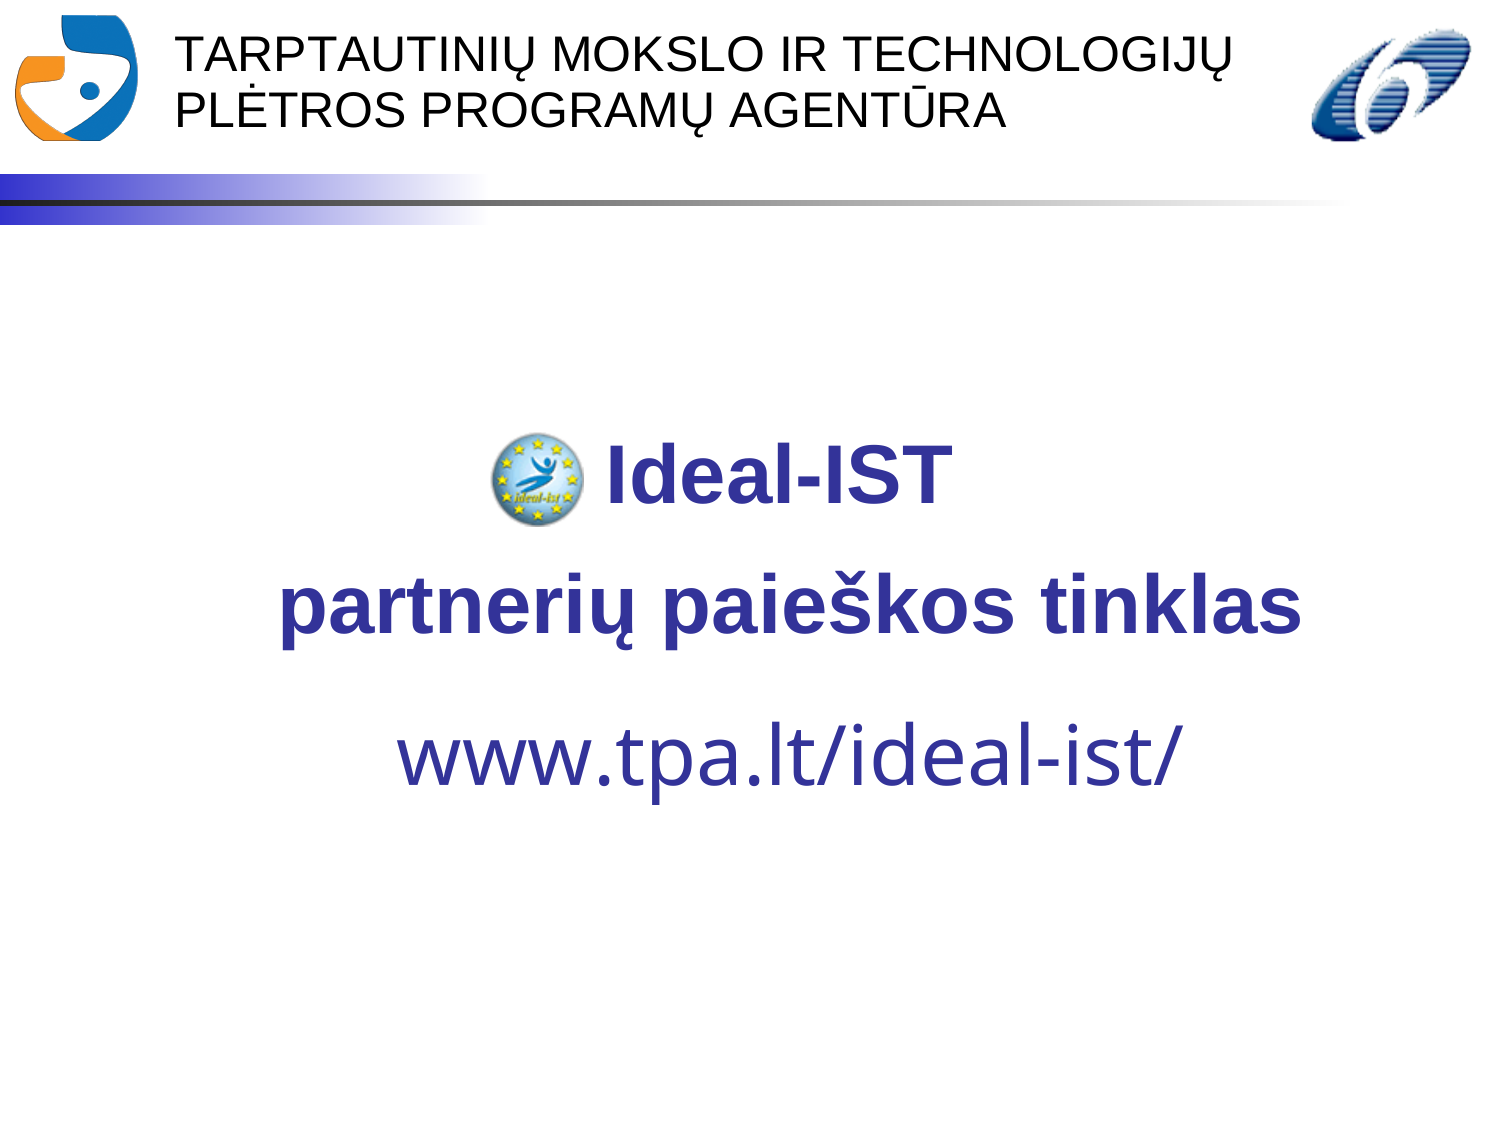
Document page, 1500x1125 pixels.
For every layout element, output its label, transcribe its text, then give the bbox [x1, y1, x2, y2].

picture [490, 432, 584, 527]
picture [15, 15, 138, 141]
title Ideal-IST partnerių paieškos tinklas www.tpa.lt/ideal-ist/ [147, 369, 1435, 945]
picture [1305, 22, 1477, 152]
